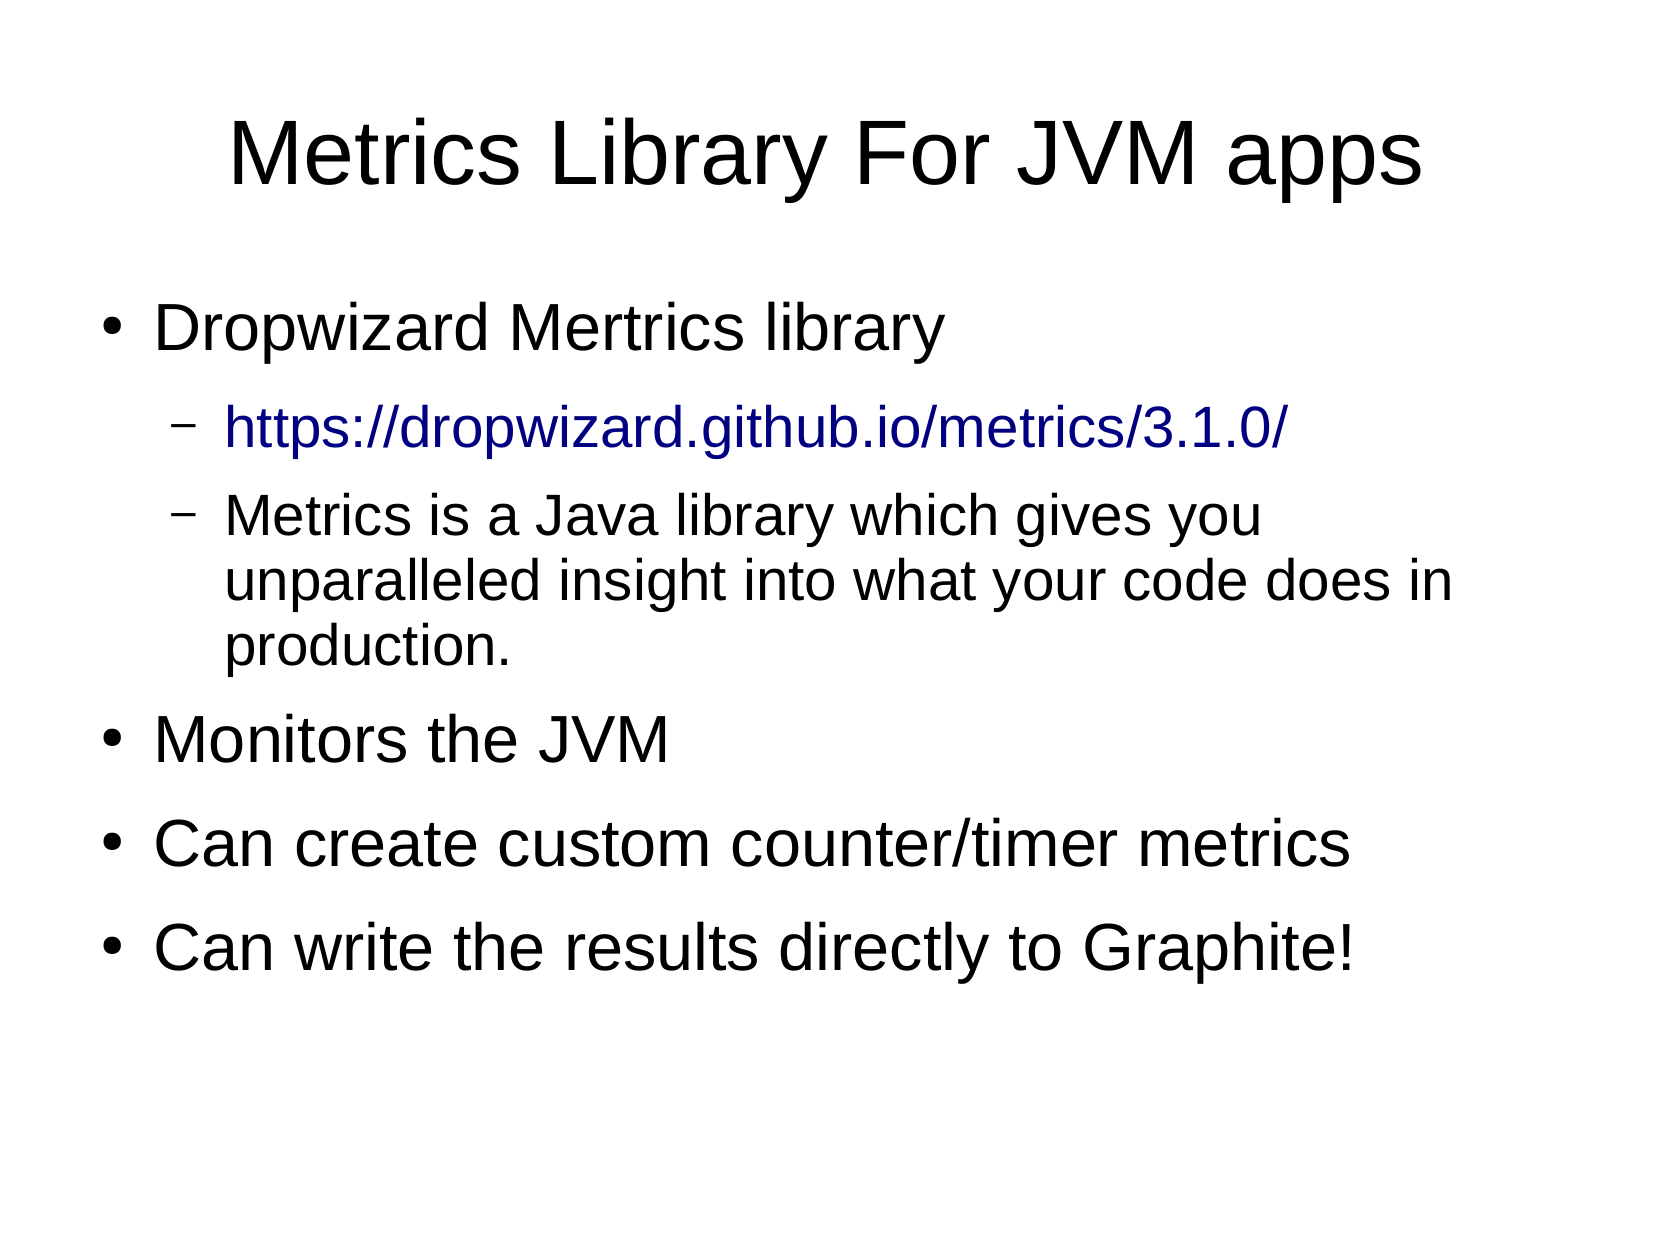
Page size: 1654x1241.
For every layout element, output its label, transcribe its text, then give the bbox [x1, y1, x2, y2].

title Metrics Library For JVM apps [82, 49, 1571, 257]
list Dropwizard Mertrics library https://dropwizard.github.io/metrics/3.1.0/ Metrics is a Java library which gives you unparalleled insight into what your code does in production. Monitors the JVM Can create custom counter/timer metrics Can write the results directly to Graphite! [82, 290, 1571, 1010]
